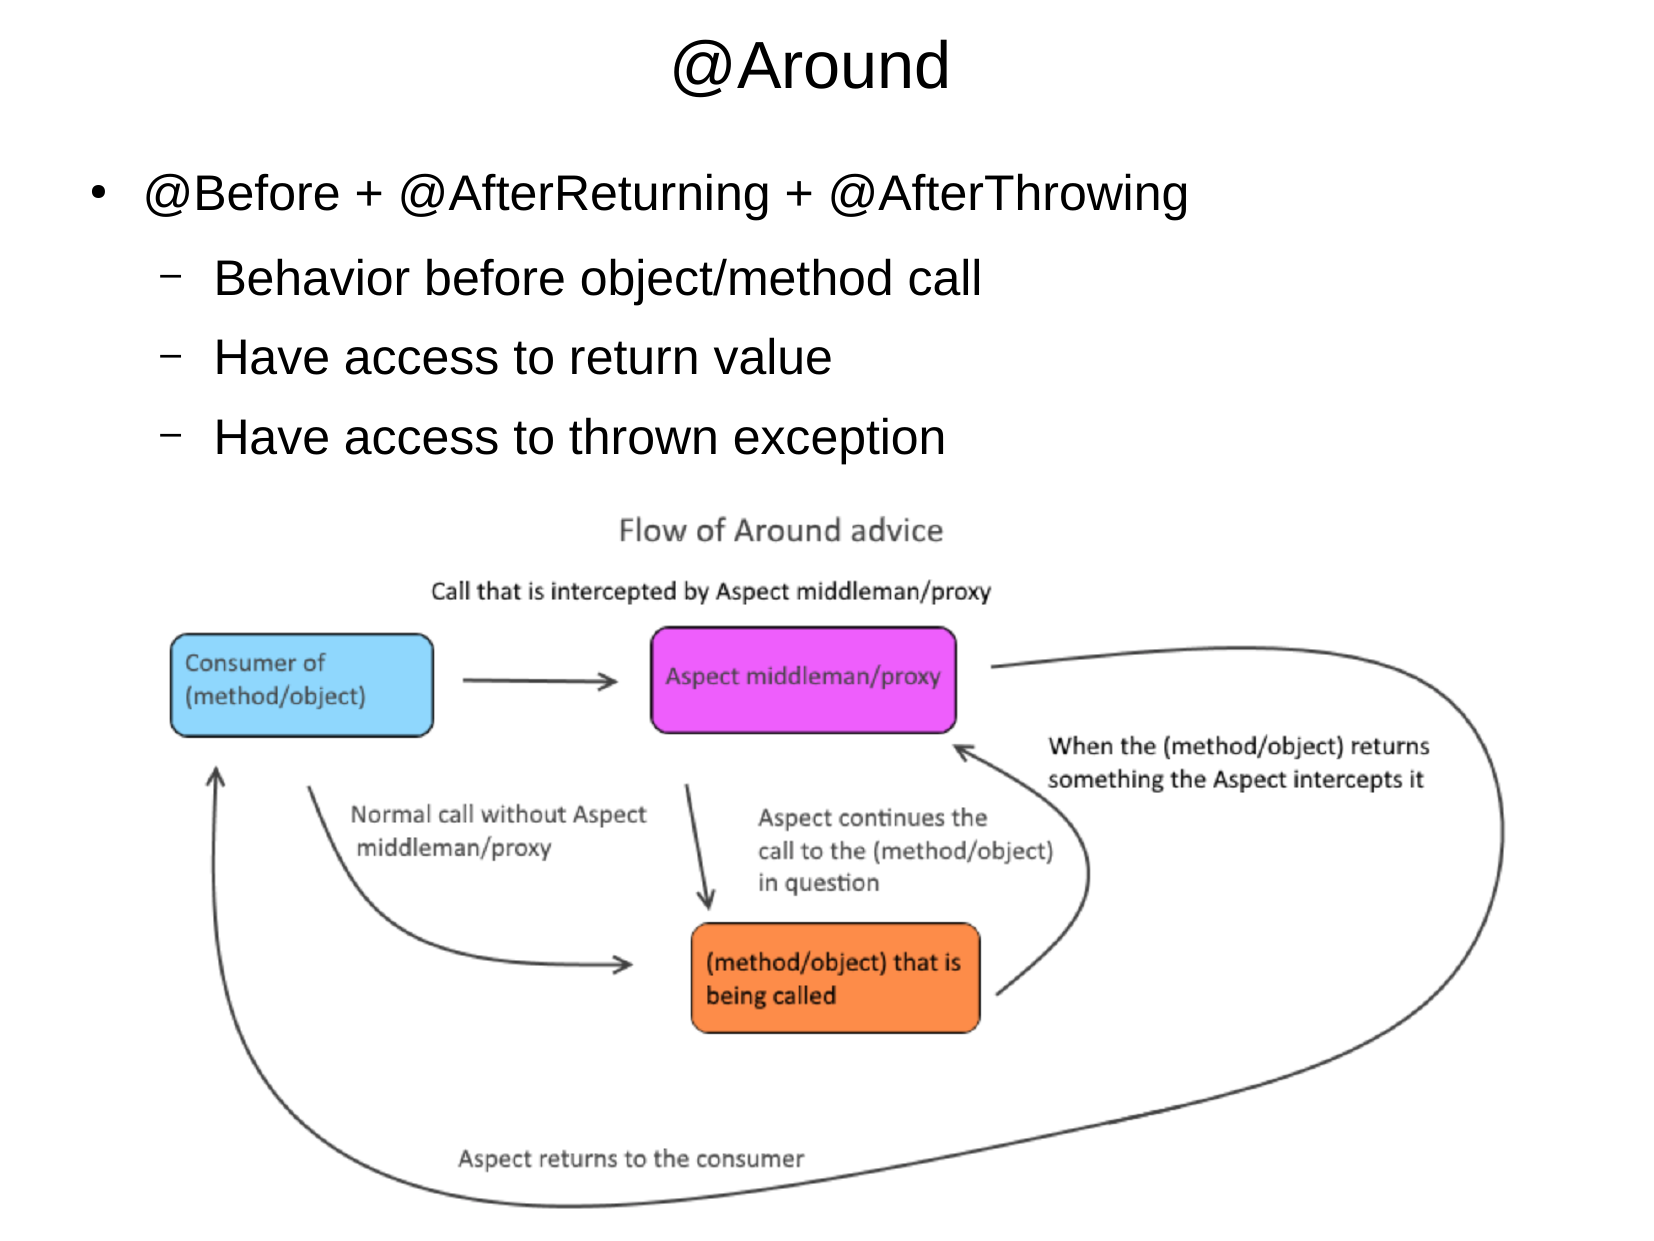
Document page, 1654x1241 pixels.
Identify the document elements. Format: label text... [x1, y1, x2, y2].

title @Around [15, 0, 1571, 136]
picture [165, 486, 1514, 1218]
list @Before + @AfterReturning + @AfterThrowing Behavior before object/method call Have access to return value Have access to thrown exception [71, 165, 1561, 541]
